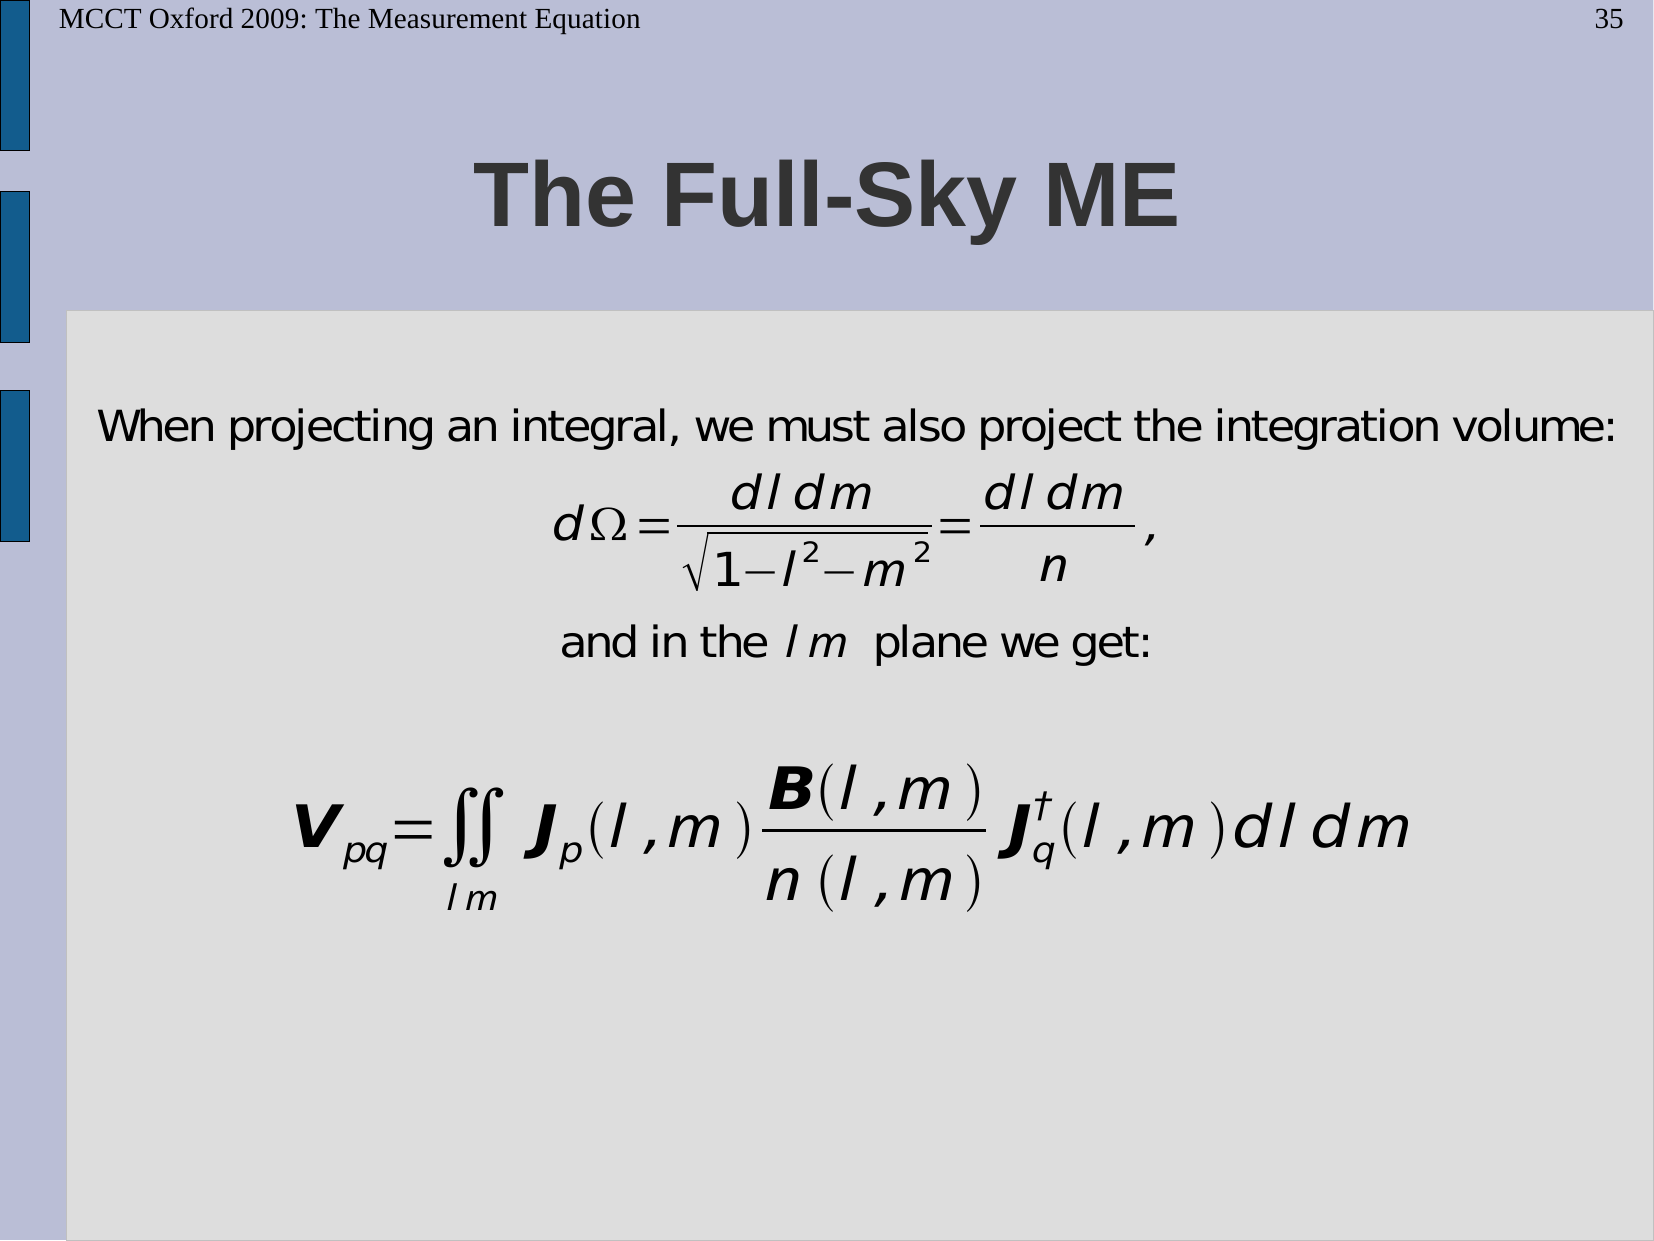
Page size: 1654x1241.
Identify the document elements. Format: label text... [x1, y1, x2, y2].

chart [88, 386, 1622, 1063]
title The Full-Sky ME [121, 91, 1534, 299]
